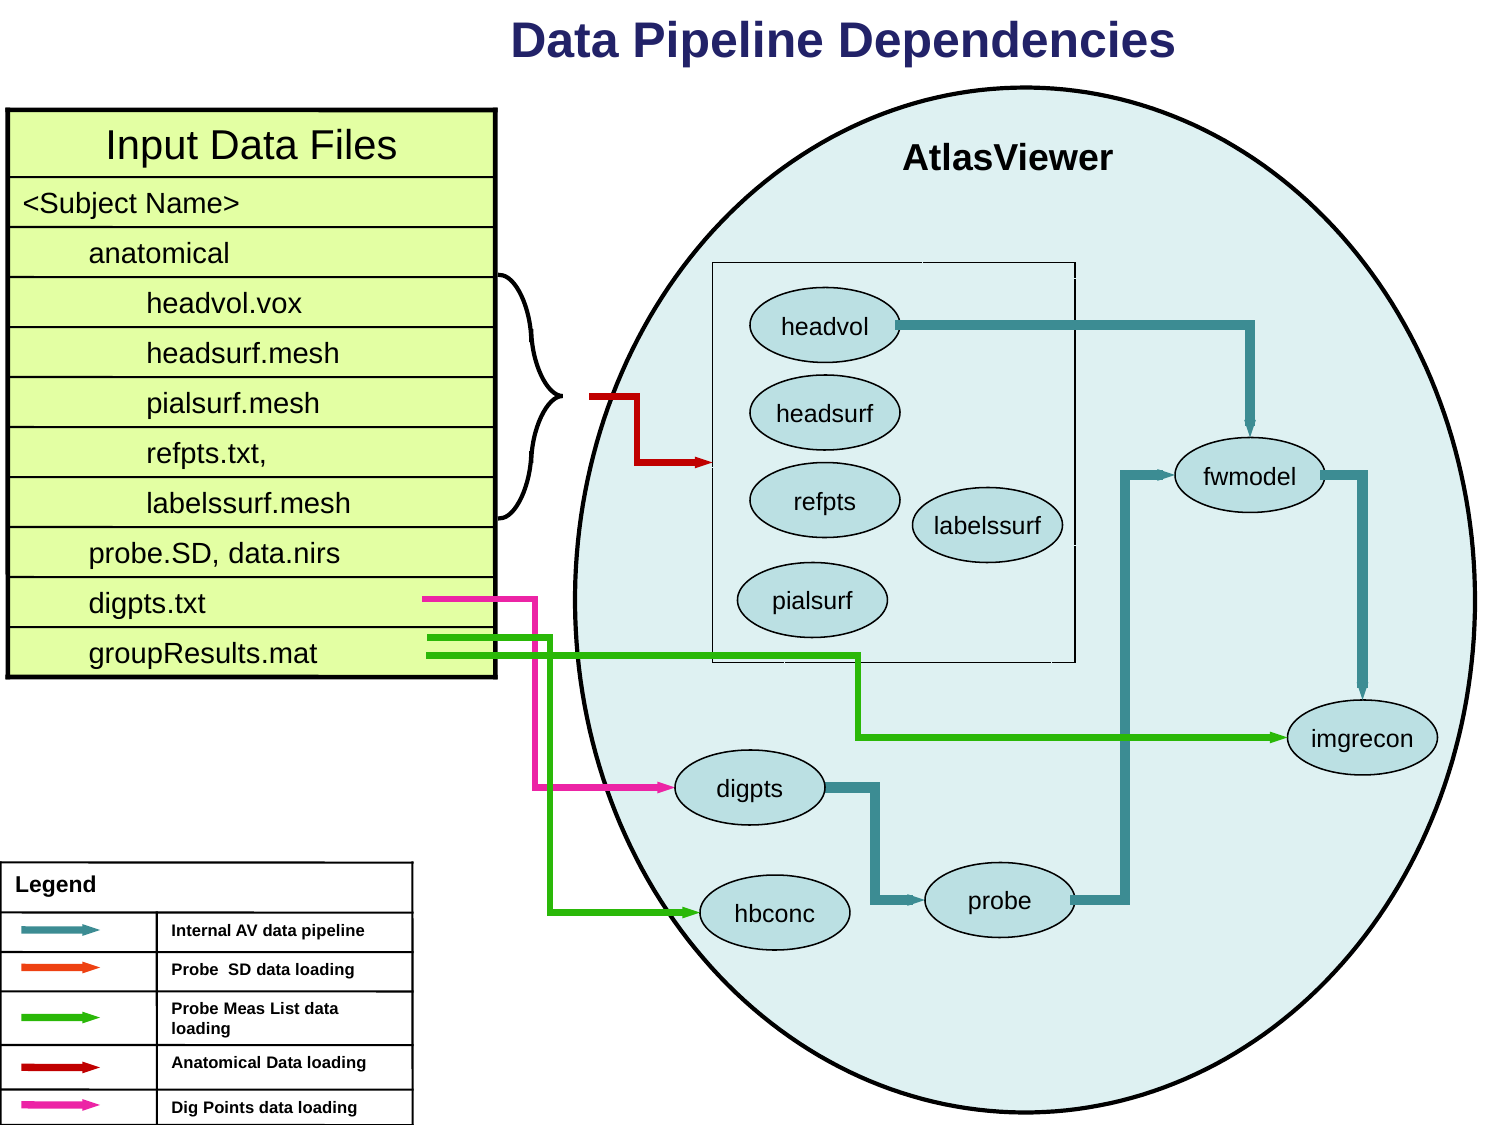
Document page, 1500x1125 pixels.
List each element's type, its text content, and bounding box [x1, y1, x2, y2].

text_box Anatomical Data loading [158, 1047, 411, 1088]
text_box hbconc [699, 875, 850, 951]
text_box headvol [750, 287, 900, 363]
text_box Probe SD data loading [158, 954, 411, 990]
text_box labelssurf.mesh [11, 479, 492, 526]
text_box [575, 87, 1476, 1113]
text_box AtlasViewer [887, 124, 1150, 186]
text_box Legend [2, 864, 156, 911]
text_box digpts [675, 750, 826, 826]
text_box refpts [750, 462, 901, 538]
text_box fwmodel [1175, 437, 1325, 513]
text_box Dig Points data loading [158, 1091, 411, 1124]
text_box [2, 1091, 155, 1123]
text_box Data Pipeline Dependencies [437, 0, 1251, 76]
text_box labelssurf [912, 487, 1063, 563]
text_box pialsurf [737, 562, 888, 638]
text_box [2, 1047, 155, 1088]
text_box Input Data Files [11, 113, 492, 176]
text_box probe [924, 862, 1075, 938]
text_box digpts.txt [11, 579, 493, 626]
text_box headvol.vox [11, 279, 492, 326]
text_box refpts.txt, refpts_labels.txt [11, 429, 492, 476]
text_box [578, 659, 1120, 899]
text_box groupResults.mat [11, 629, 493, 674]
text_box anatomical [11, 229, 492, 276]
text_box probe.SD, data.nirs [11, 529, 493, 576]
text_box <Subject Name> [11, 179, 492, 226]
text_box [2, 993, 155, 1043]
text_box Internal AV data pipeline [158, 914, 411, 951]
text_box Probe Meas List data loading [158, 993, 411, 1044]
text_box [156, 864, 411, 911]
text_box headsurf [750, 375, 901, 451]
text_box [2, 954, 155, 990]
text_box [1130, 476, 1361, 736]
text_box headsurf.mesh [11, 329, 492, 376]
text_box pialsurf.mesh [11, 379, 492, 426]
text_box [2, 914, 155, 951]
text_box imgrecon [1287, 699, 1438, 775]
